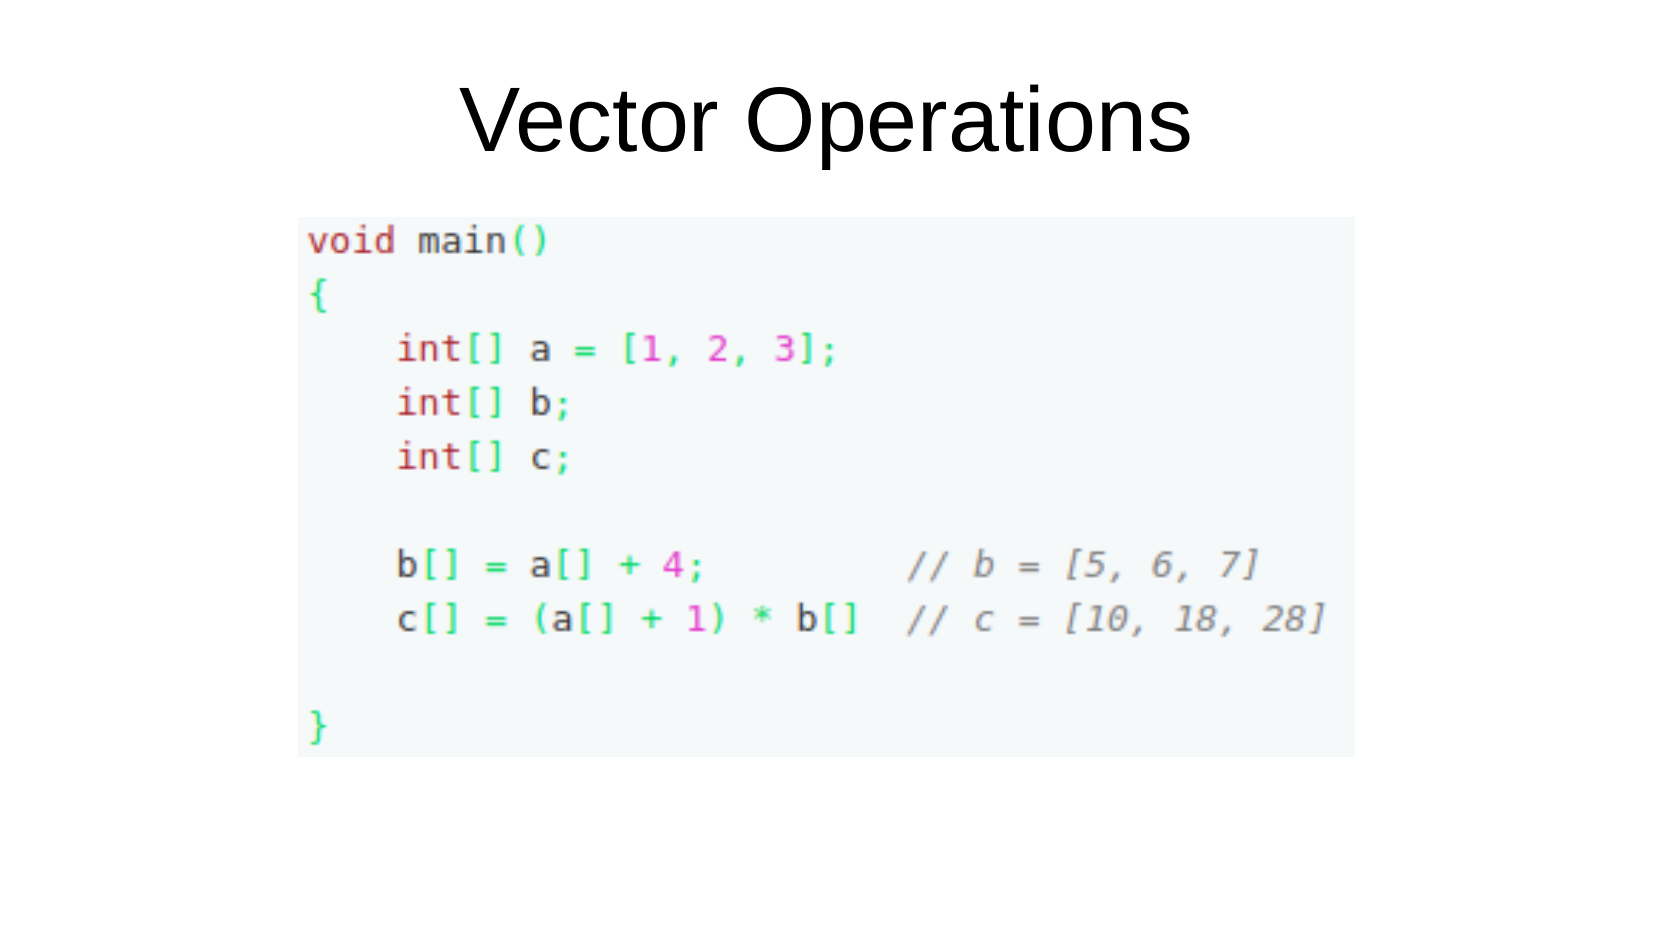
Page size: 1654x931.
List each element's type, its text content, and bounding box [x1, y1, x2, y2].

picture [298, 217, 1355, 757]
title Vector Operations [82, 37, 1571, 193]
